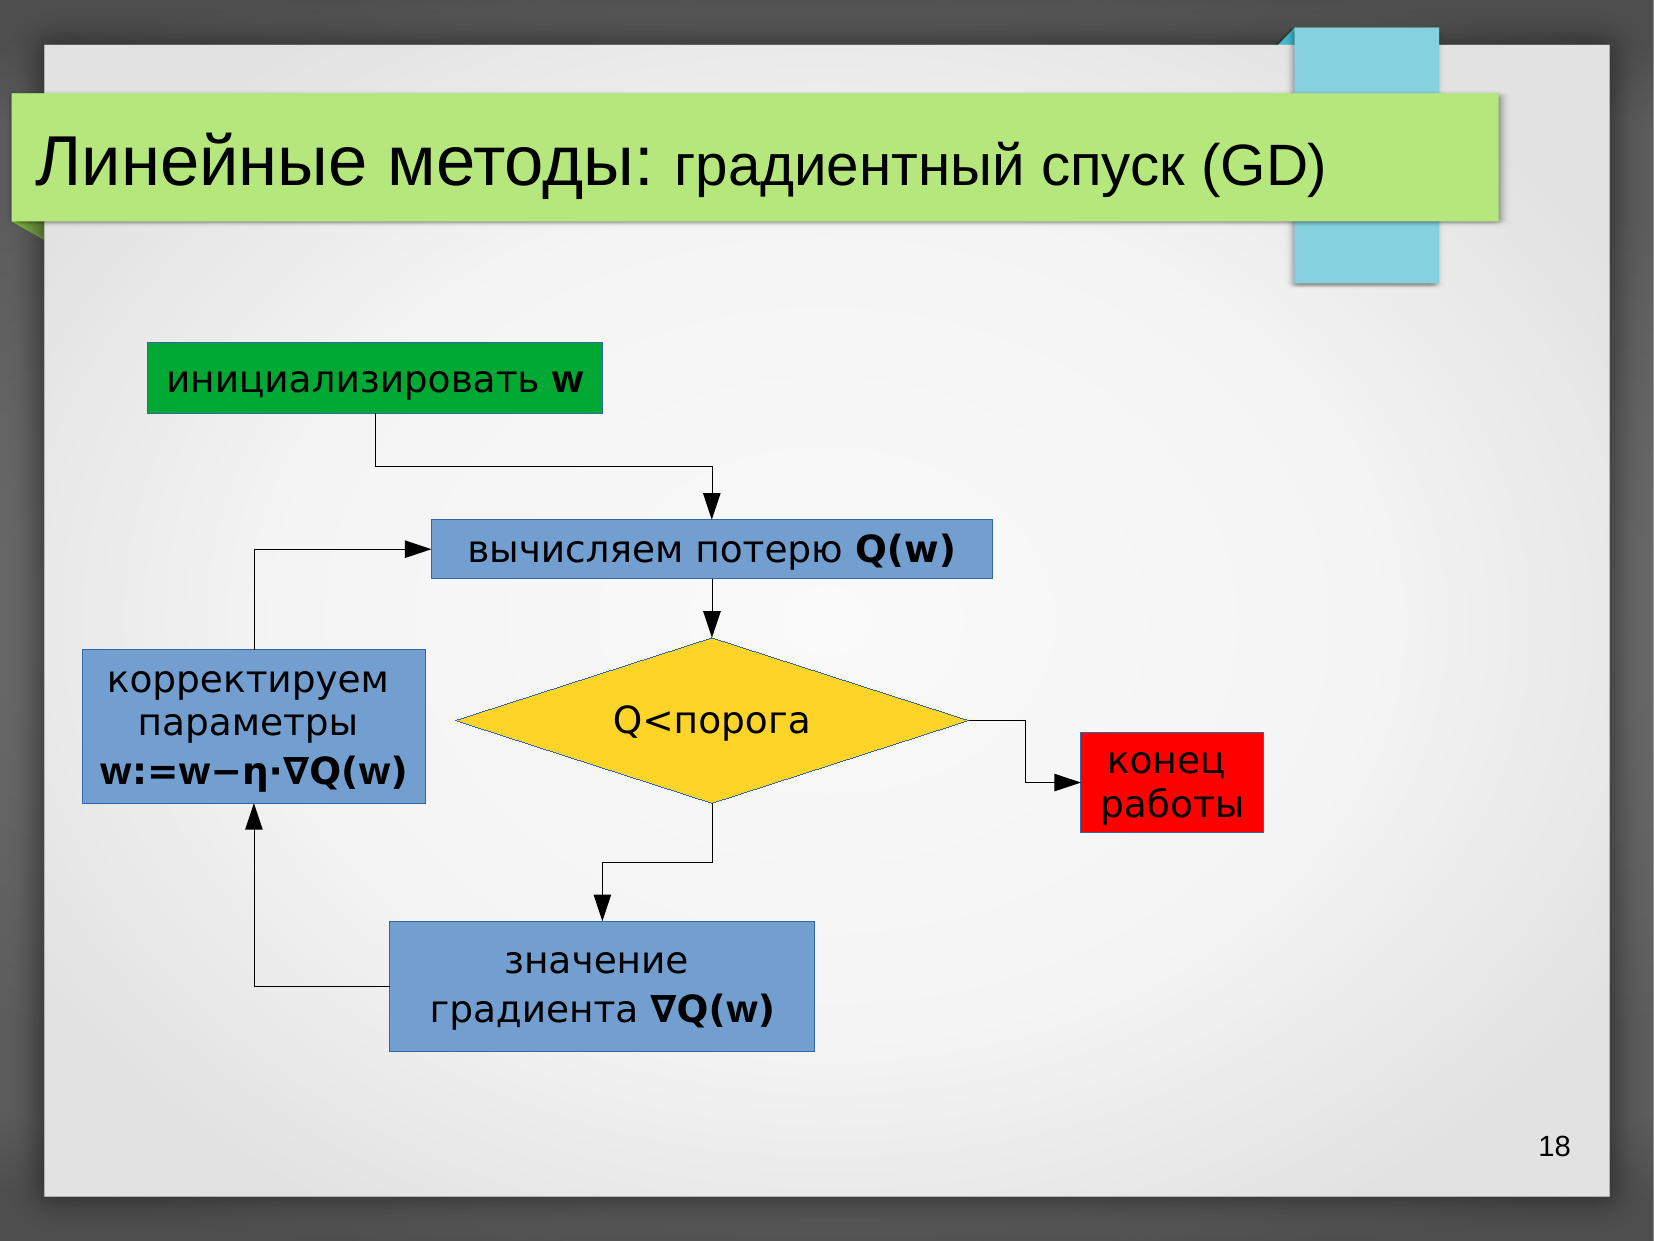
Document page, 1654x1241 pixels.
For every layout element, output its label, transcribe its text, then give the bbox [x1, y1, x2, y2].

text_box корректируем параметры w:=w−η⋅∇Q(w) [82, 649, 426, 804]
text_box вычисляем потерю Q(w) [431, 519, 993, 579]
picture [0, 0, 1654, 1241]
text_box конец работы [1080, 732, 1264, 833]
text_box значение градиента ∇Q(w) [389, 921, 815, 1052]
text_box инициализировать w [147, 342, 603, 414]
title Линейные методы: градиентный спуск (GD) [35, 121, 1489, 201]
text_box Q<порога [455, 638, 968, 804]
